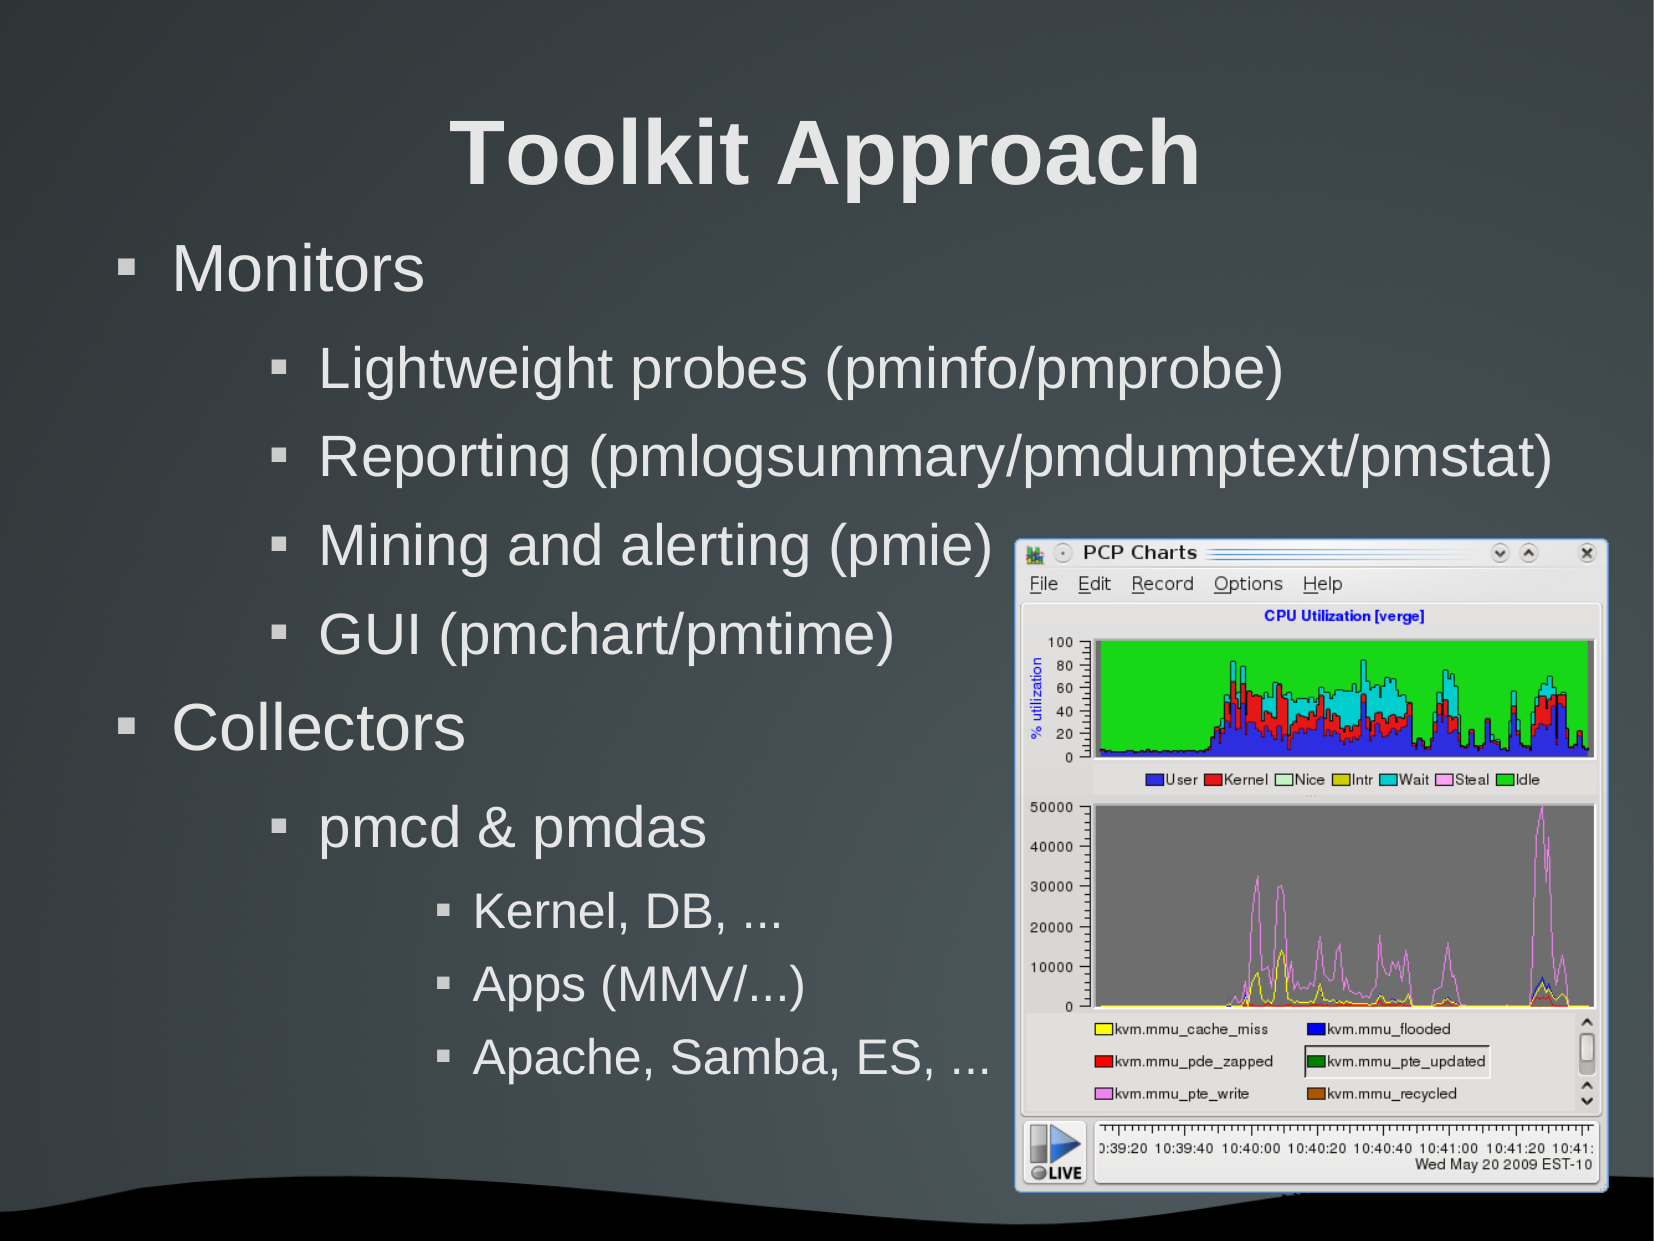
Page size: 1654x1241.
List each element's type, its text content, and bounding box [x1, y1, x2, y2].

list Monitors Lightweight probes (pminfo/pmprobe) Reporting (pmlogsummary/pmdumptext/pmstat) Mining and alerting (pmie) GUI (pmchart/pmtime) Collectors pmcd & pmdas Kernel, DB, ... Apps (MMV/...) Apache, Samba, ES, ... [82, 231, 1571, 1158]
title Toolkit Approach [82, 56, 1571, 231]
picture [0, 0, 1654, 1241]
